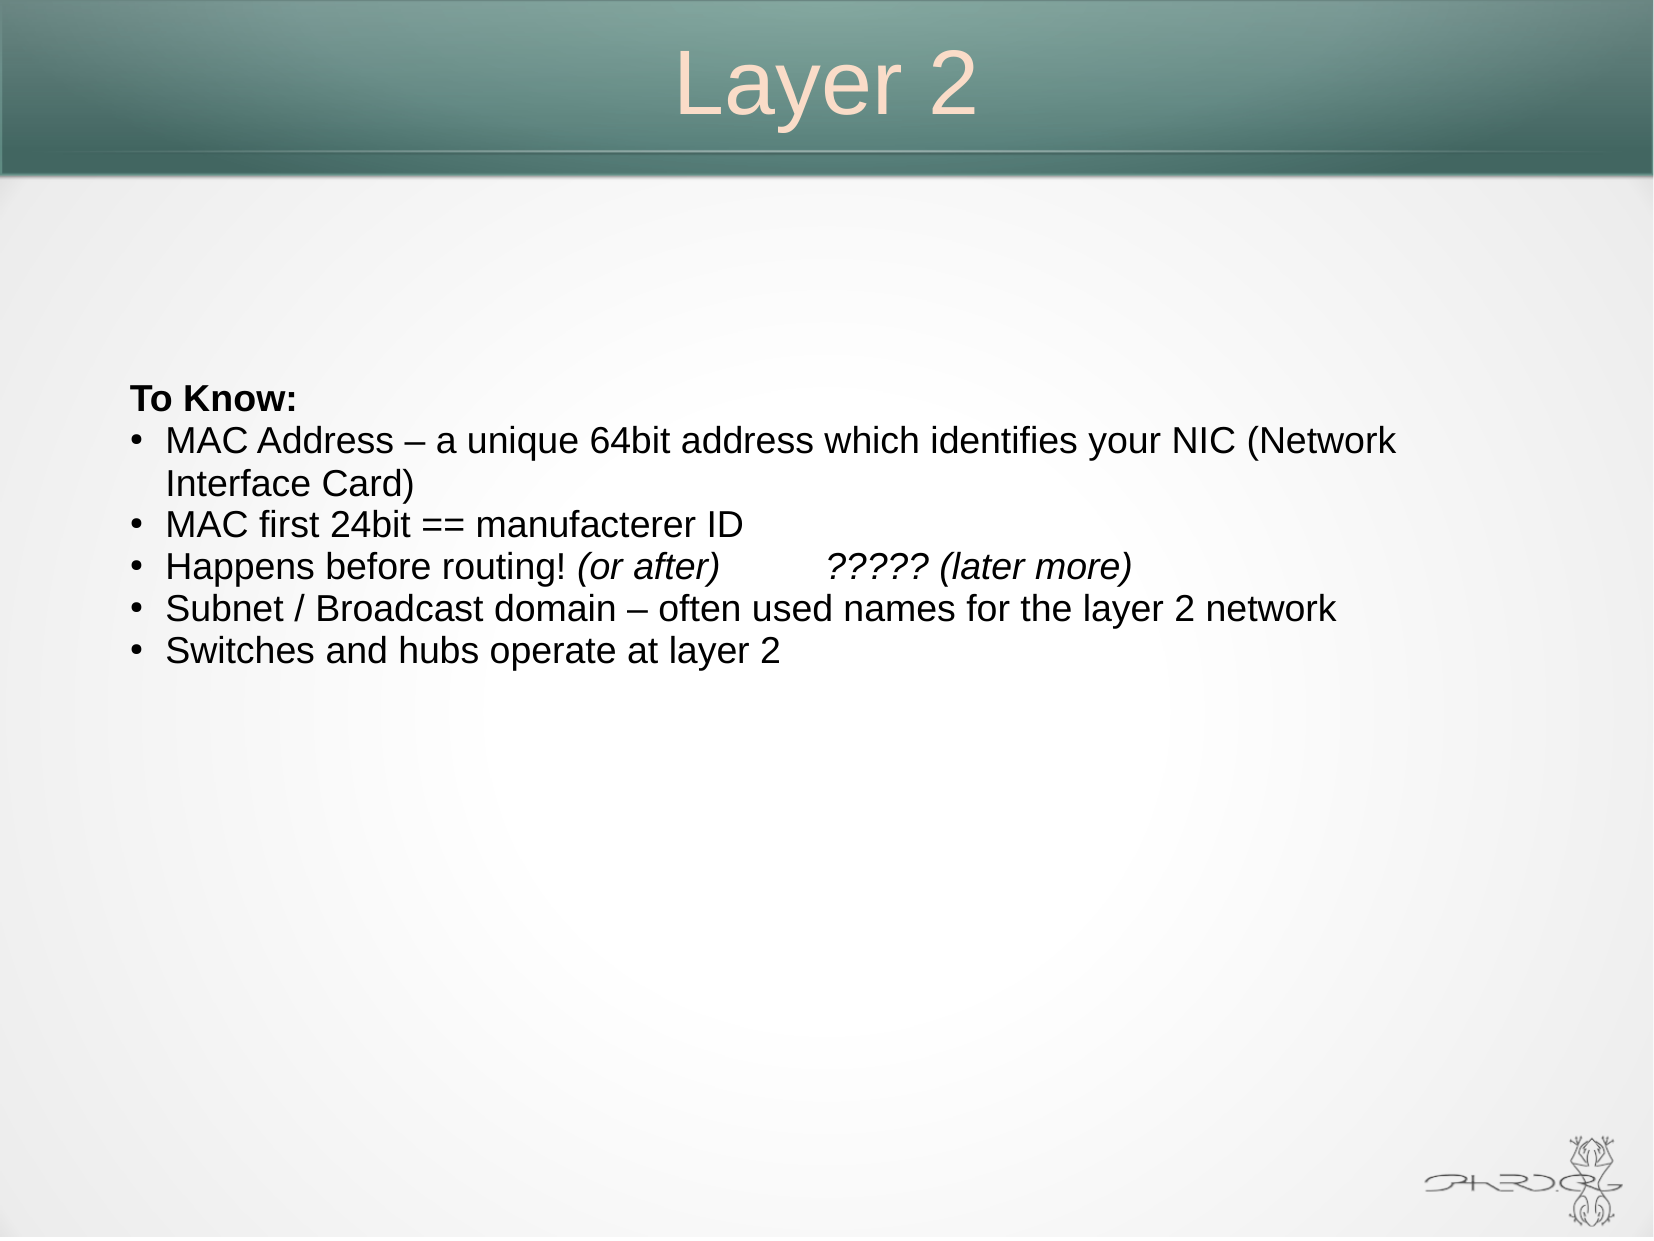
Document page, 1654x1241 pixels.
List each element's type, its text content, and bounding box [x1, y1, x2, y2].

picture [0, 0, 1654, 1237]
text_box To Know: MAC Address – a unique 64bit address which identifies your NIC (Network Interface Card) MAC first 24bit == manufacterer ID Happens before routing! (or after) ????? (later more) Subnet / Broadcast domain – often used names for the layer 2 network Switches and hubs operate at layer 2 [129, 377, 1512, 824]
title [82, 11, 1571, 154]
